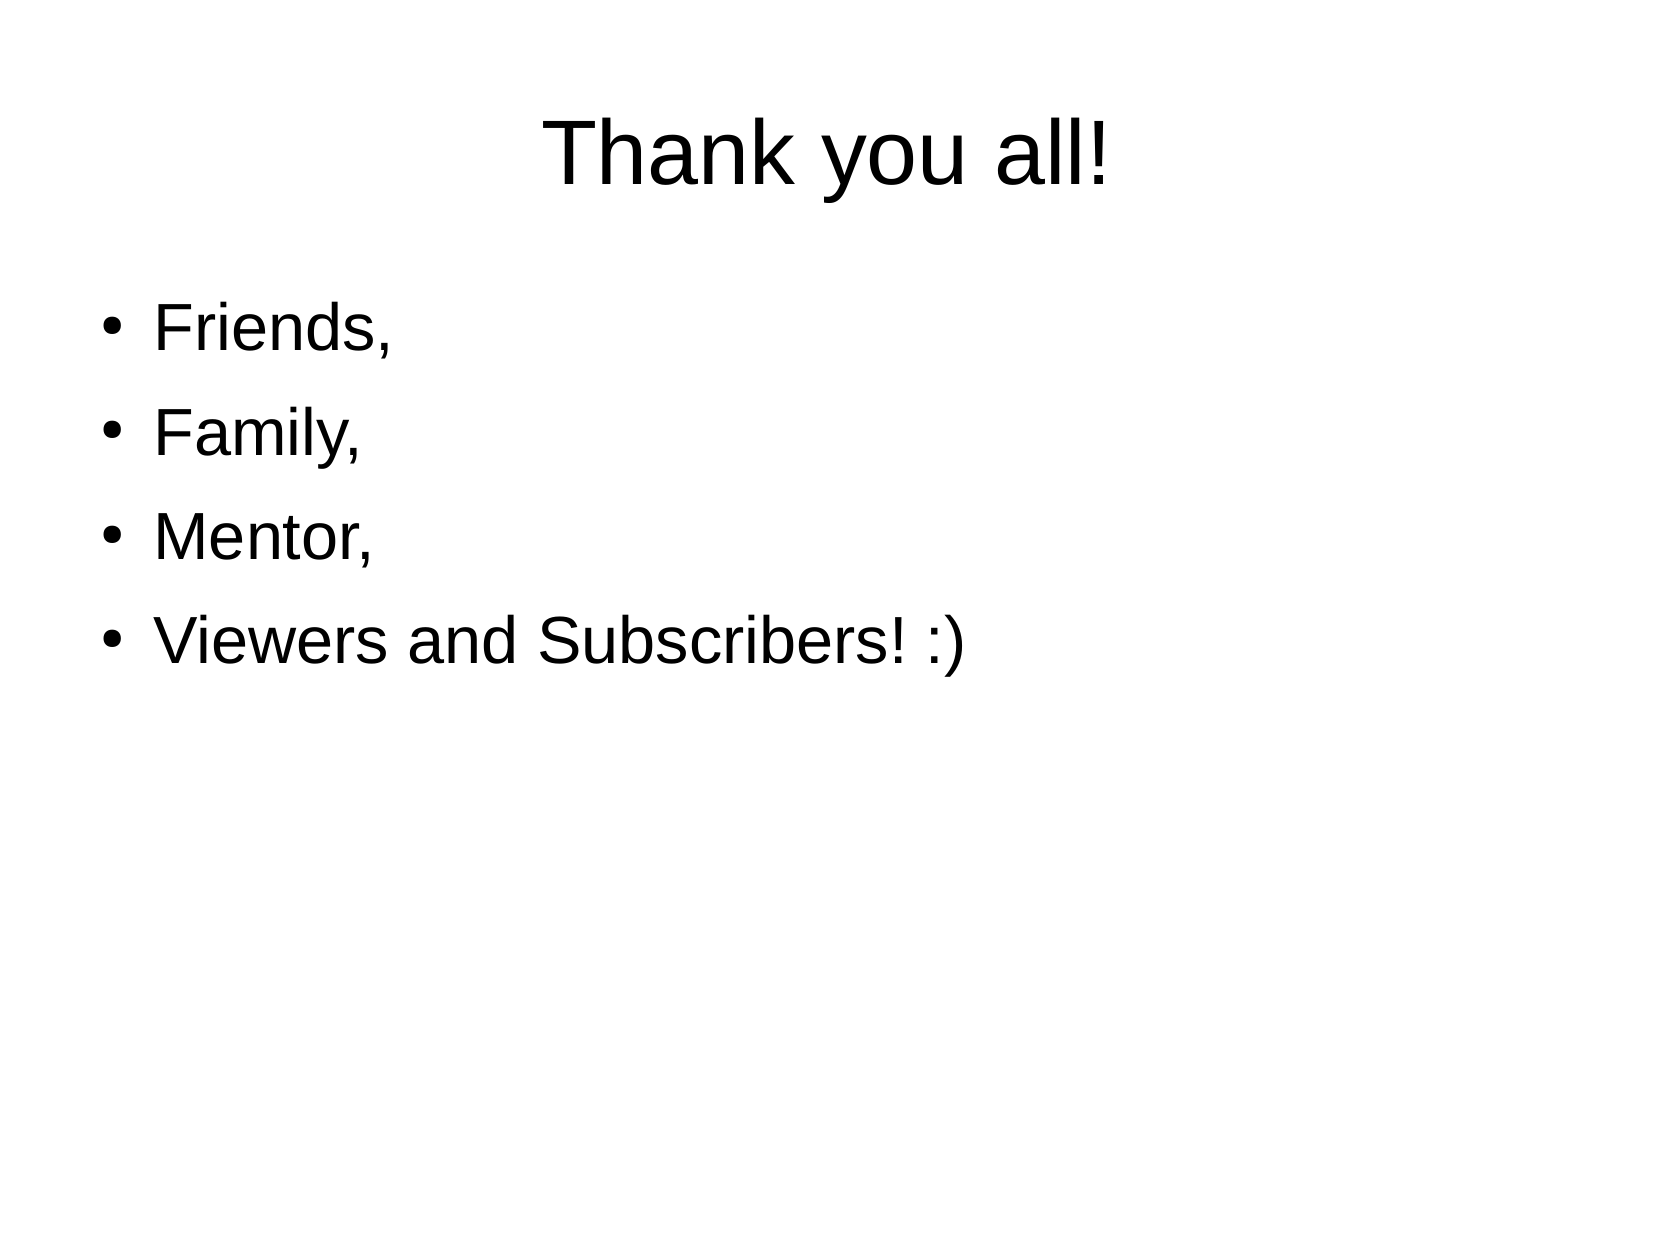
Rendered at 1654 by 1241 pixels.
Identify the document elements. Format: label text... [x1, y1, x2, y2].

title Thank you all! [82, 49, 1571, 257]
list Friends, Family, Mentor, Viewers and Subscribers! :) [82, 290, 1571, 1010]
